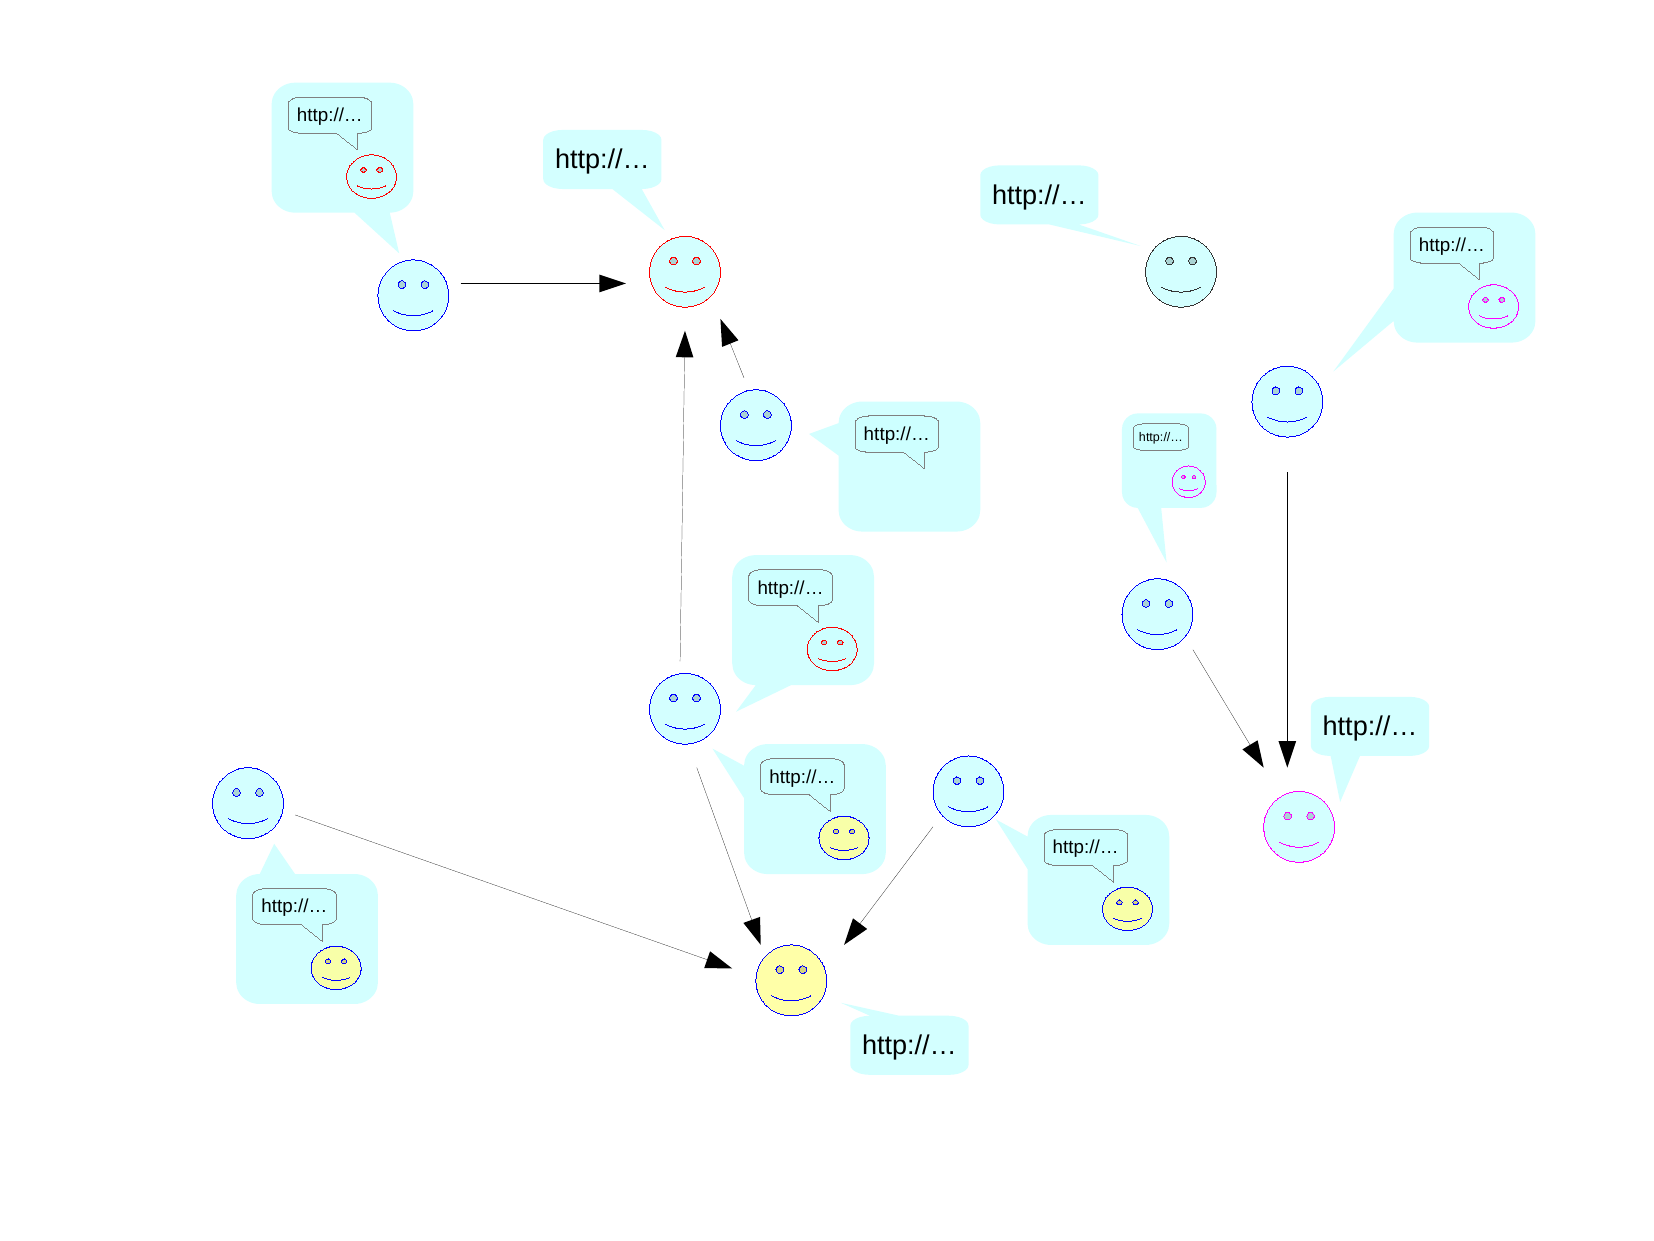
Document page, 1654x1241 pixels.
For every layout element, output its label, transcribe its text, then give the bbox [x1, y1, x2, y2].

text_box http://… [1133, 423, 1189, 451]
text_box http://… [1044, 829, 1128, 883]
text_box [212, 767, 284, 839]
text_box http://… [288, 97, 372, 150]
text_box [1251, 366, 1323, 438]
text_box [720, 389, 792, 461]
text_box [649, 673, 721, 745]
text_box http://… [1410, 227, 1494, 280]
text_box http://… [855, 415, 939, 469]
text_box [933, 755, 1004, 827]
text_box http://… [252, 888, 337, 942]
text_box http://… [980, 165, 1141, 246]
text_box http://… [760, 758, 845, 812]
text_box [236, 843, 378, 1004]
text_box http://… [1310, 696, 1430, 803]
text_box [1333, 212, 1536, 372]
text_box [755, 944, 827, 1016]
text_box [1121, 578, 1193, 650]
text_box http://… [543, 129, 665, 231]
text_box [1121, 413, 1217, 563]
text_box [377, 259, 449, 331]
text_box [1263, 791, 1335, 863]
text_box [271, 82, 414, 254]
text_box [995, 814, 1170, 945]
text_box http://… [748, 569, 833, 623]
text_box [649, 236, 721, 308]
text_box [808, 401, 981, 532]
text_box [1145, 236, 1217, 308]
text_box [712, 744, 886, 875]
text_box http://… [840, 1002, 969, 1075]
text_box [732, 555, 875, 712]
